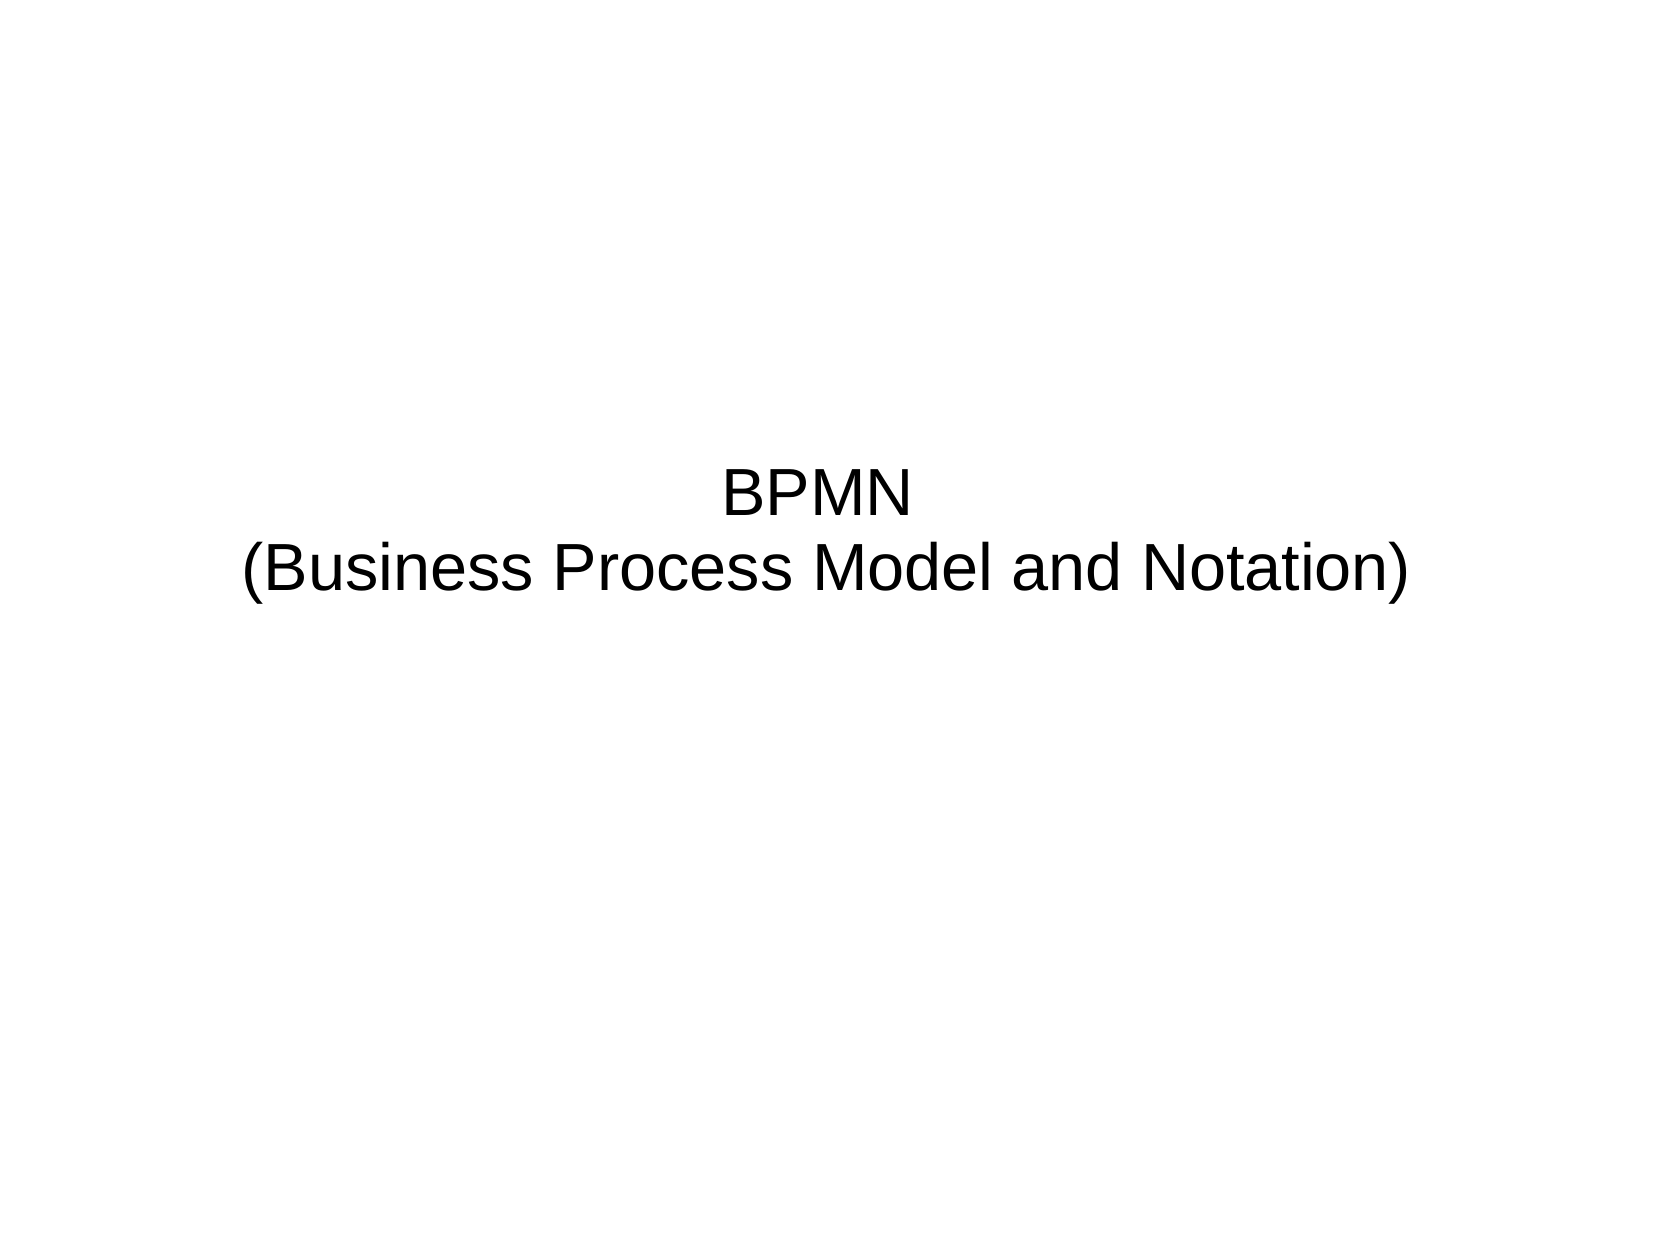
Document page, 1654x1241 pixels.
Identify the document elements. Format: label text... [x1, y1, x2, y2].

subtitle BPMN (Business Process Model and Notation) [82, 49, 1571, 1010]
